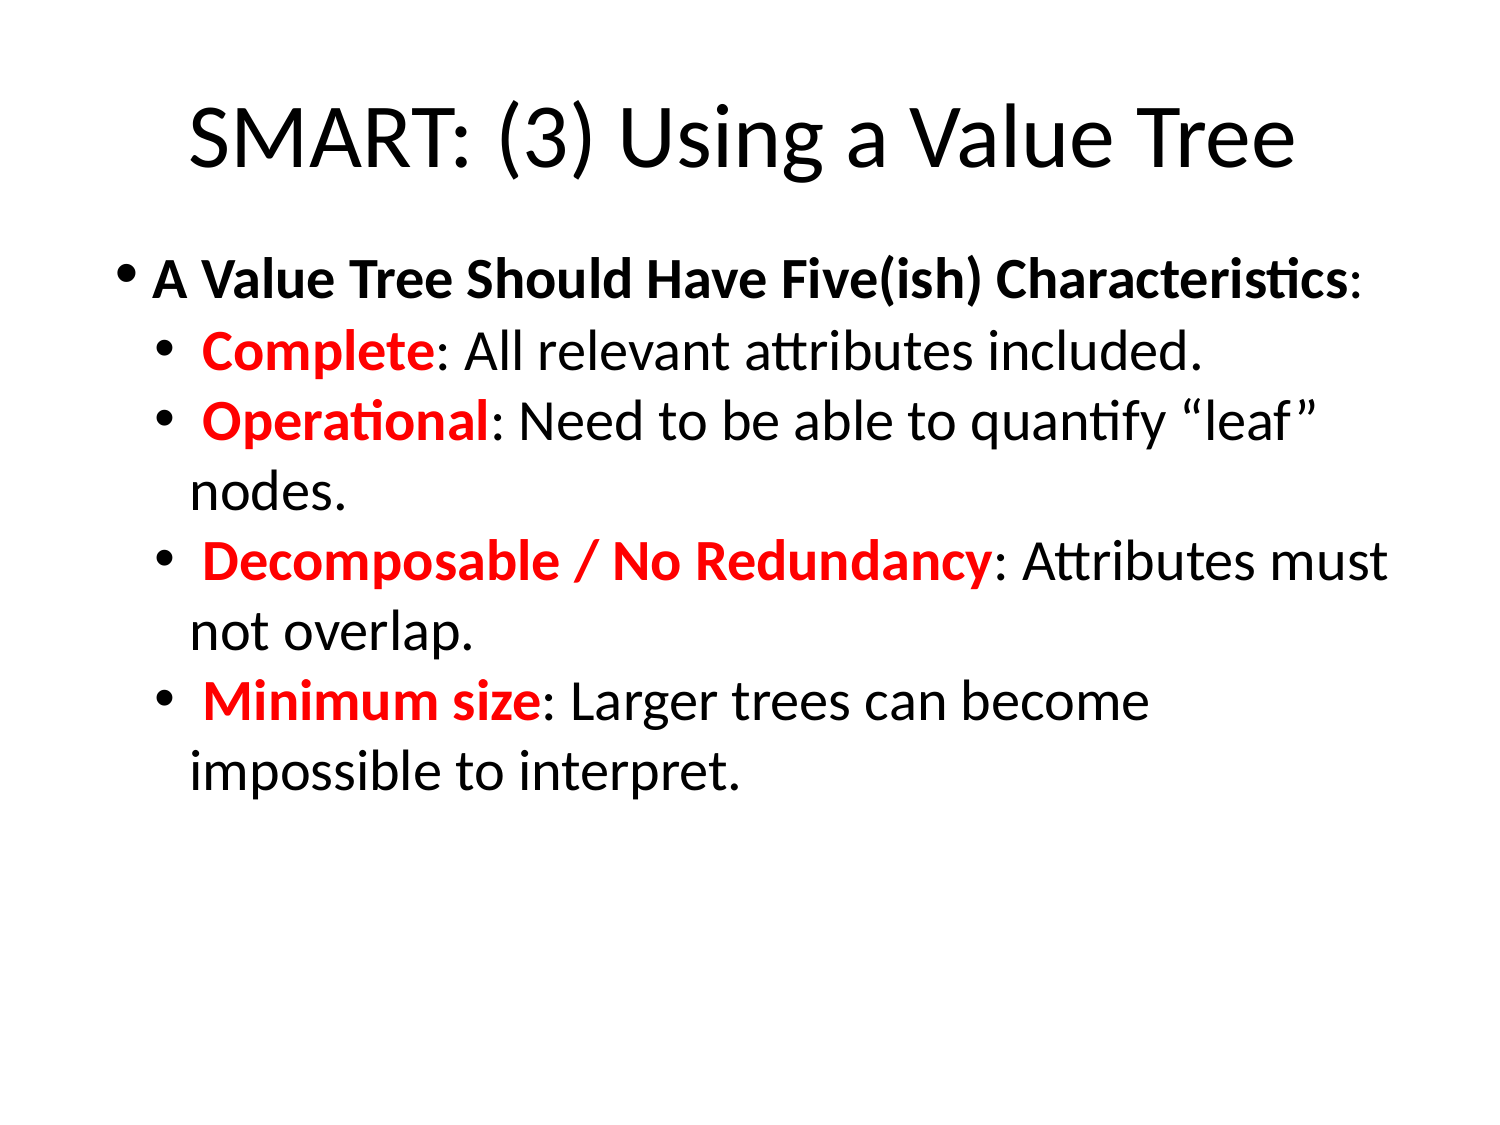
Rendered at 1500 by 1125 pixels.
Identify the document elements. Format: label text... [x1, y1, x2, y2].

text_box SMART: (3) Using a Value Tree [50, 37, 1438, 225]
text_box A Value Tree Should Have Five(ish) Characteristics: Complete: All relevant attributes included. Operational: Need to be able to quantify “leaf” nodes. Decomposable / No Redundancy: Attributes must not overlap. Minimum size: Larger trees can become impossible to interpret. [99, 224, 1425, 810]
